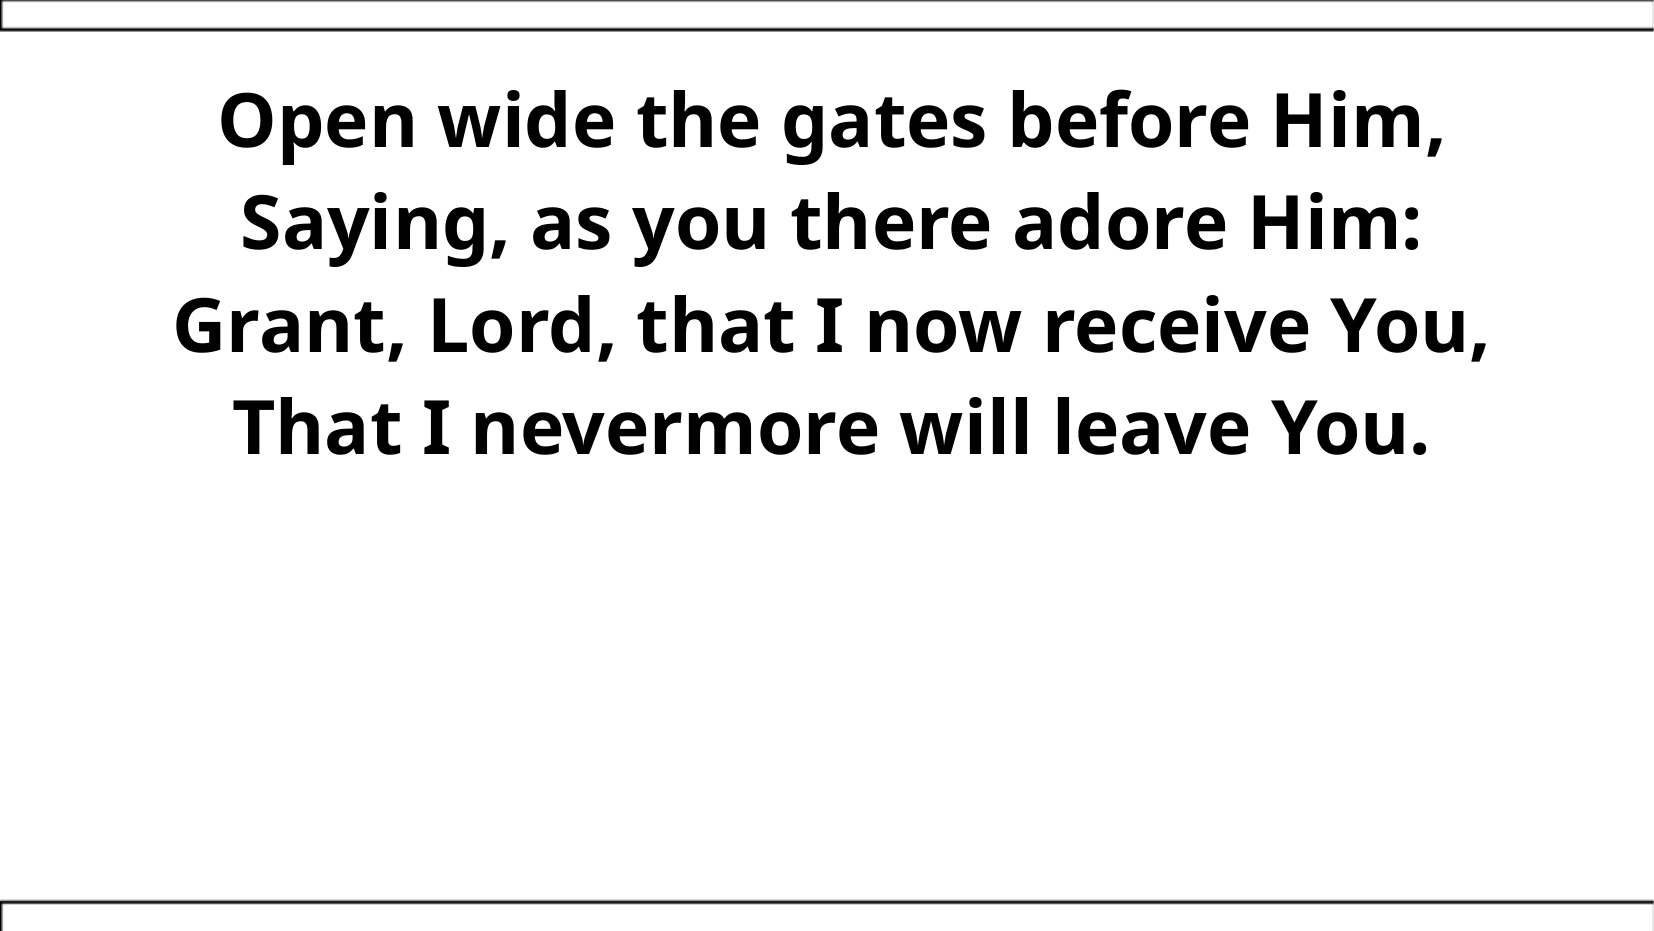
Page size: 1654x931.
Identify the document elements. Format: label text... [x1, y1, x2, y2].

text_box Open wide the gates before Him, Saying, as you there adore Him: Grant, Lord, that I now receive You, That I nevermore will leave You. [105, 60, 1561, 475]
picture [0, 0, 1654, 931]
